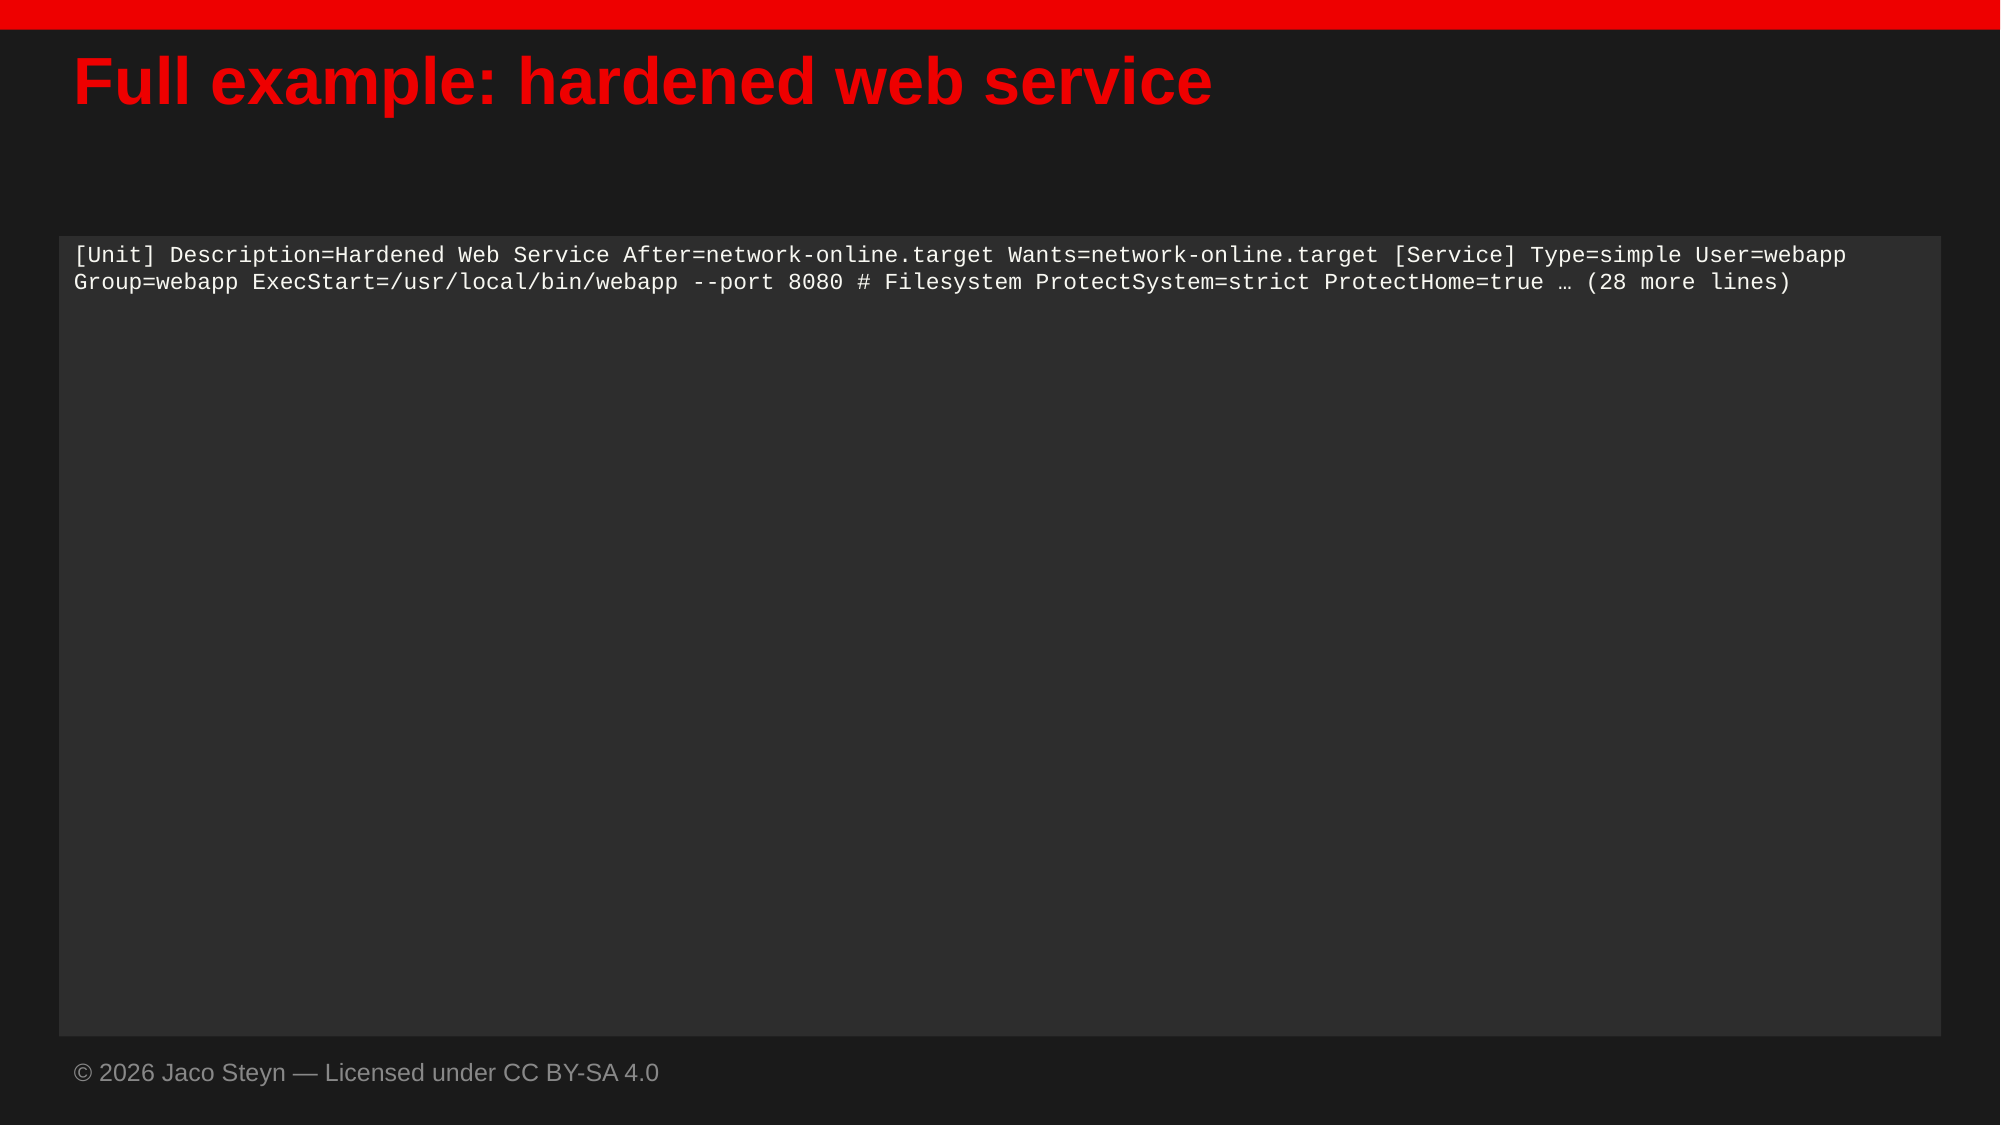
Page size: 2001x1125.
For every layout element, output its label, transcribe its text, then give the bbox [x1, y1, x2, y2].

text_box Full example: hardened web service [59, 36, 1942, 208]
text_box [Unit] Description=Hardened Web Service After=network-online.target Wants=network-online.target [Service] Type=simple User=webapp Group=webapp ExecStart=/usr/local/bin/webapp --port 8080 # Filesystem ProtectSystem=strict ProtectHome=true … (28 more lines) [59, 236, 1942, 1037]
text_box [0, 0, 2001, 30]
text_box © 2026 Jaco Steyn — Licensed under CC BY-SA 4.0 [59, 1051, 1942, 1093]
